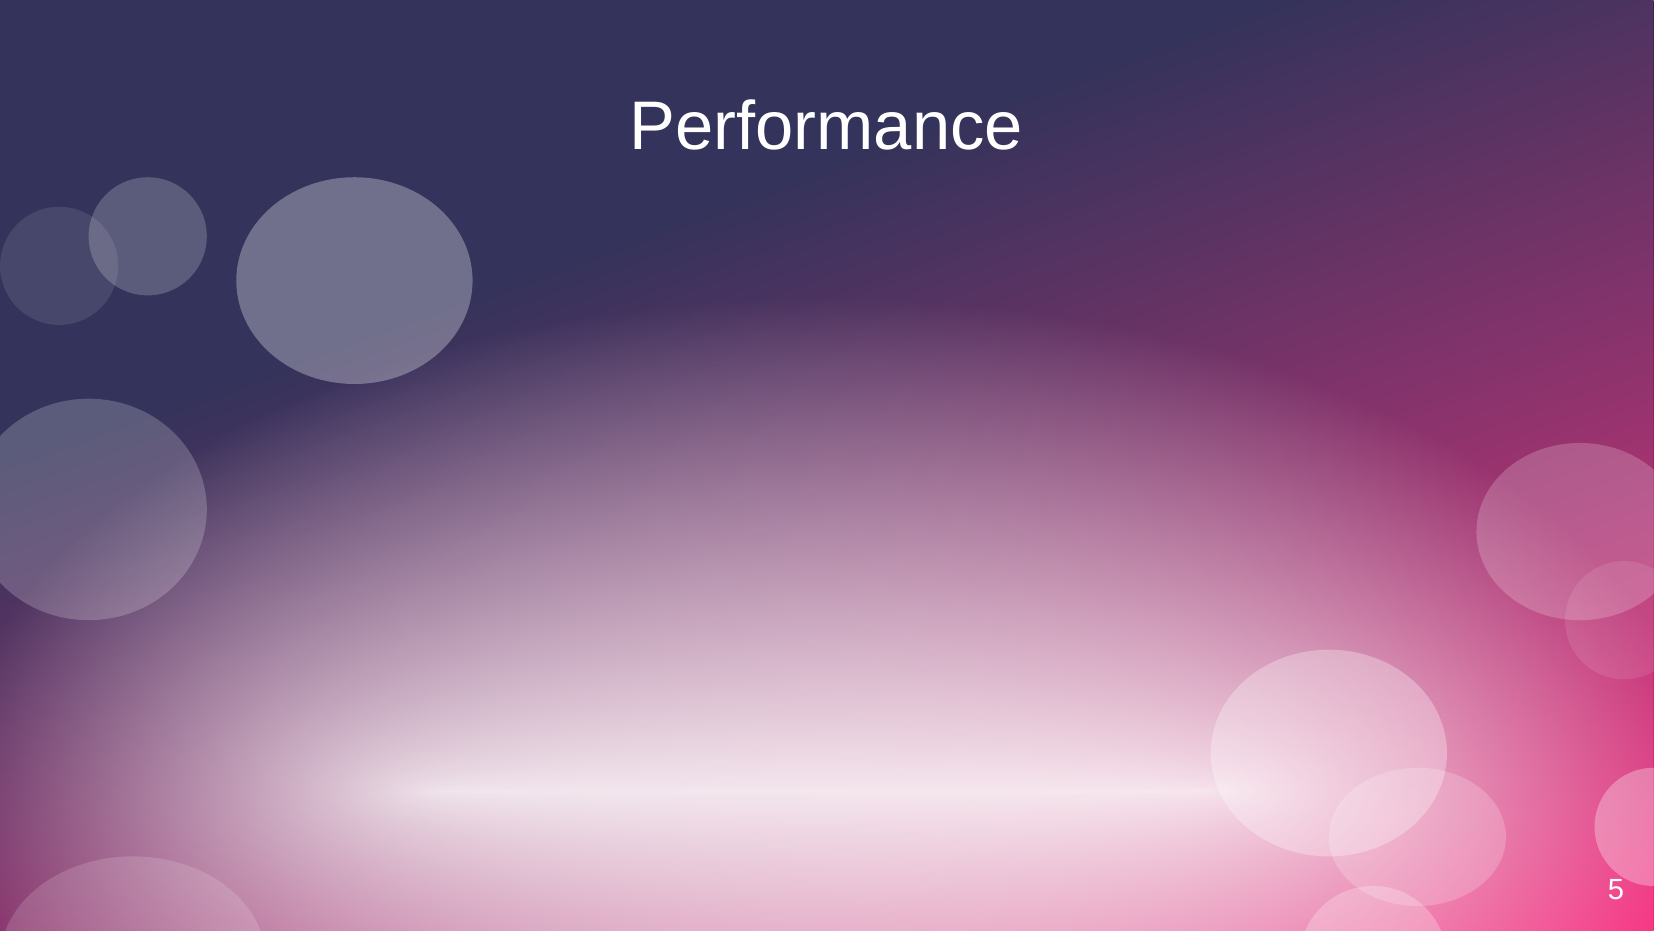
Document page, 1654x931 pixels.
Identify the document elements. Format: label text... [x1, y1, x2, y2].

title Performance [88, 44, 1565, 207]
